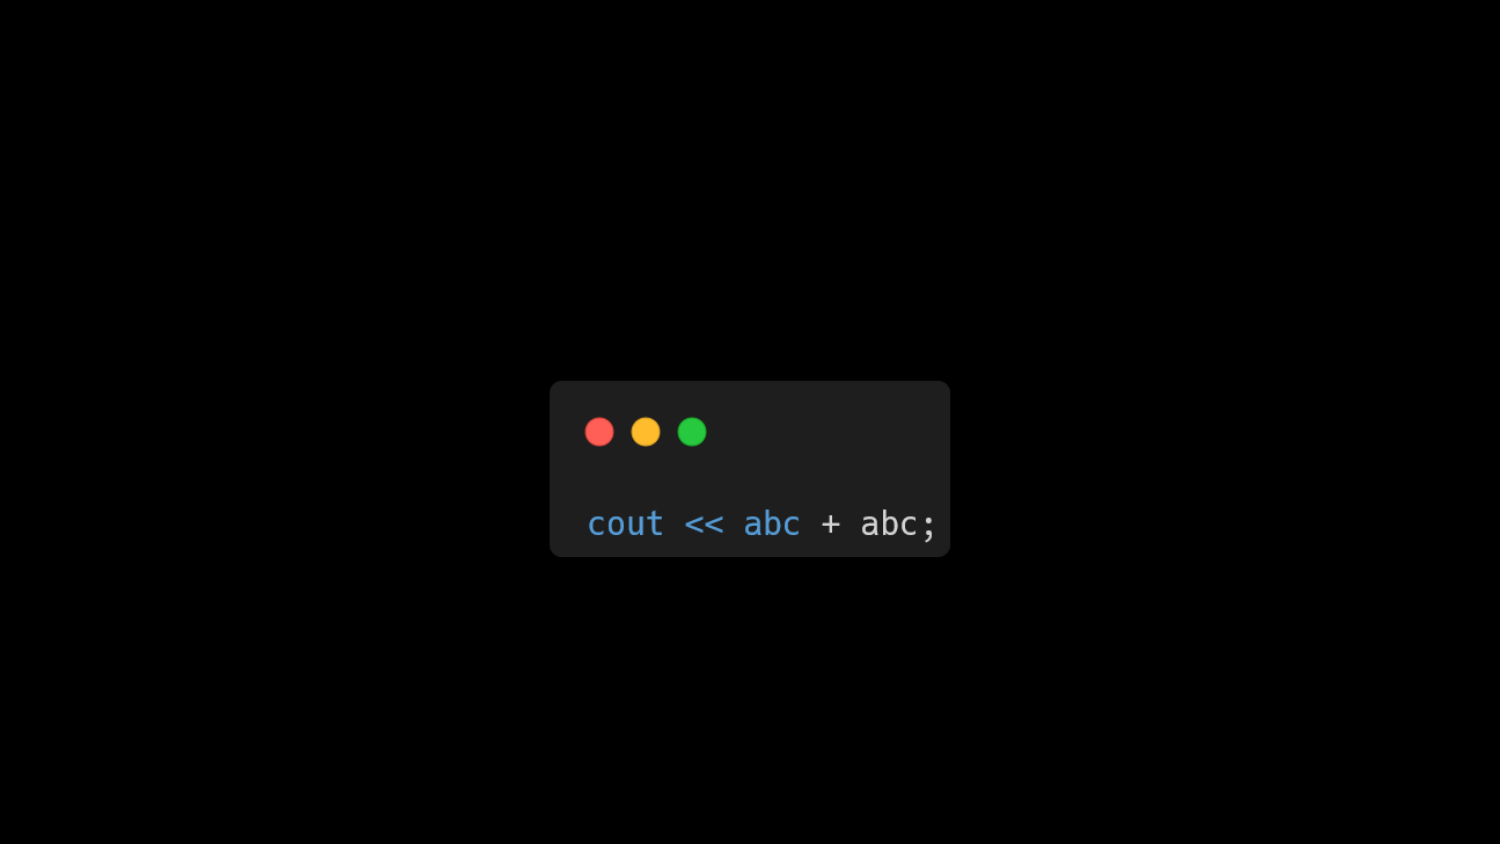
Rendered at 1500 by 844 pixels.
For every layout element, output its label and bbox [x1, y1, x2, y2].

picture [420, 251, 1080, 687]
